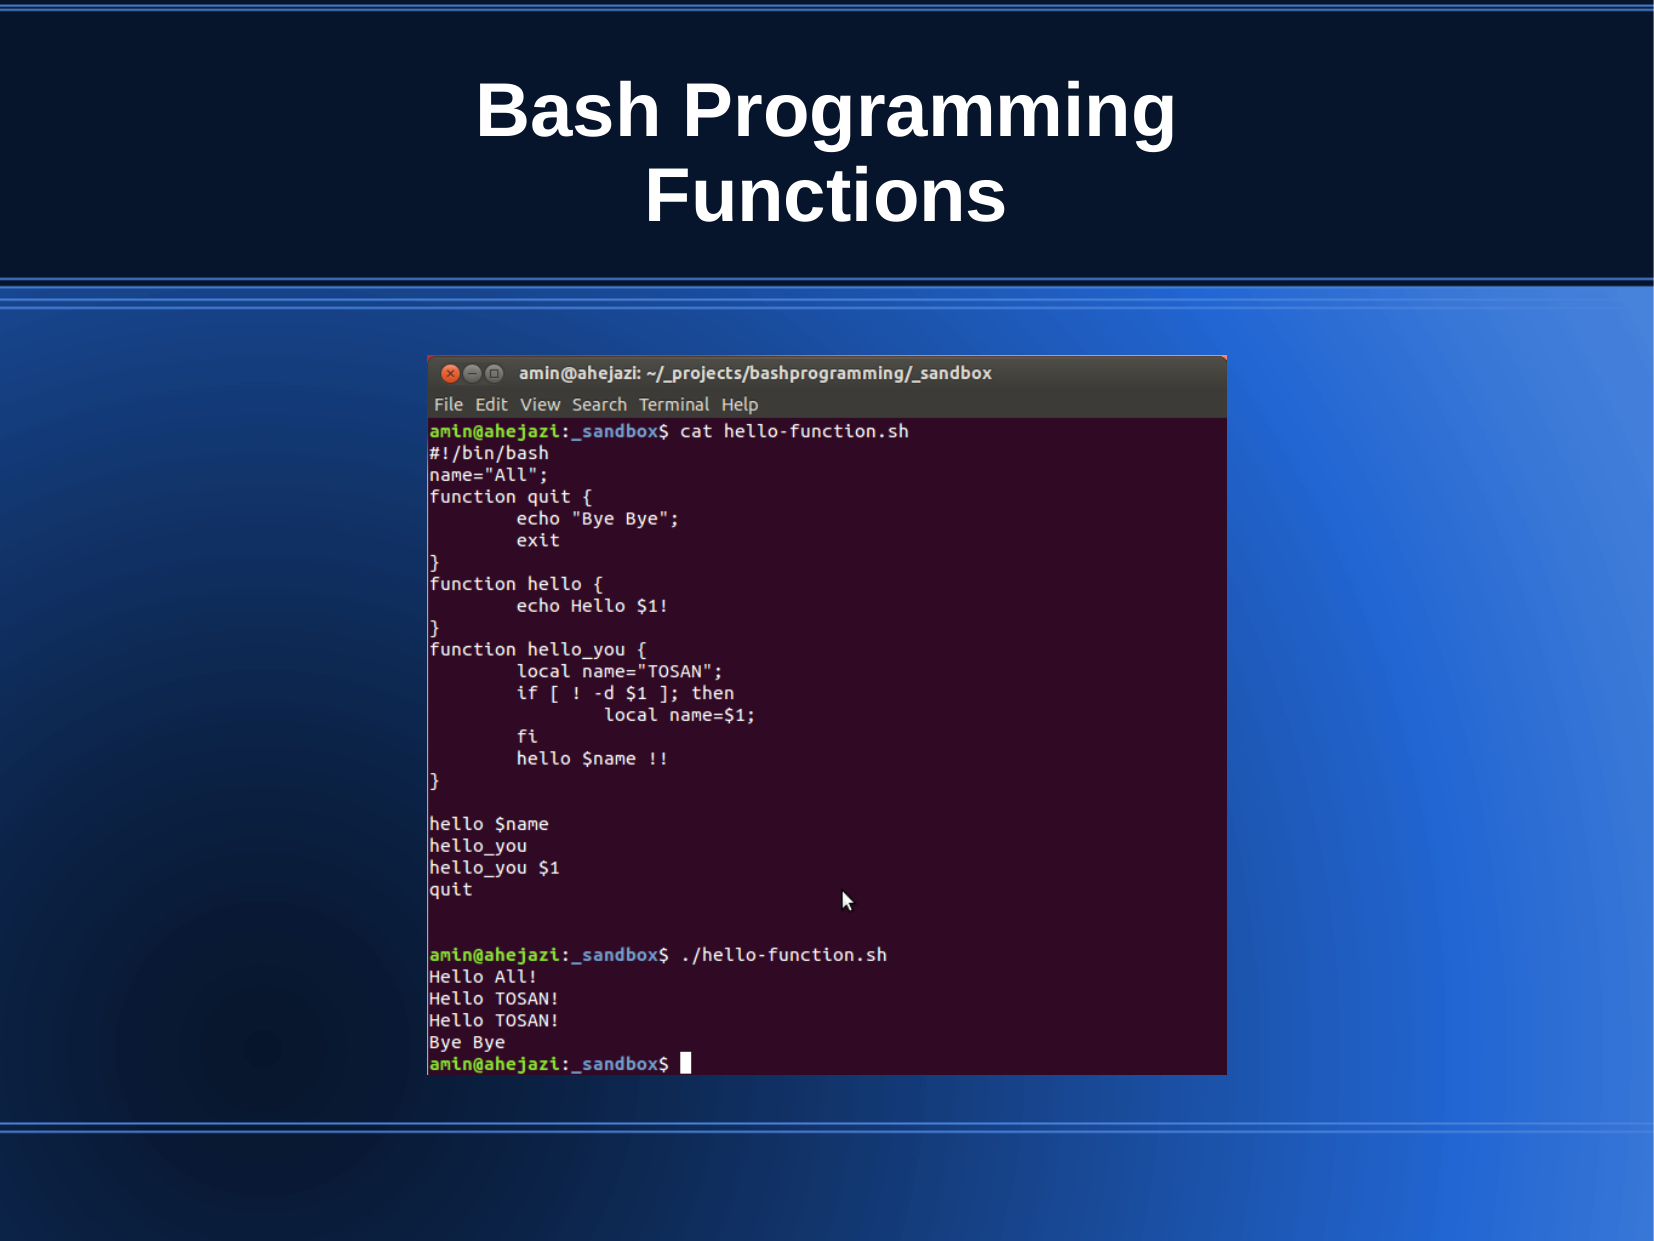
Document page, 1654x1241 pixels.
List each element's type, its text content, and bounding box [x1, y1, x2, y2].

picture [0, 0, 1654, 1241]
title Bash Programming Functions [82, 49, 1571, 257]
